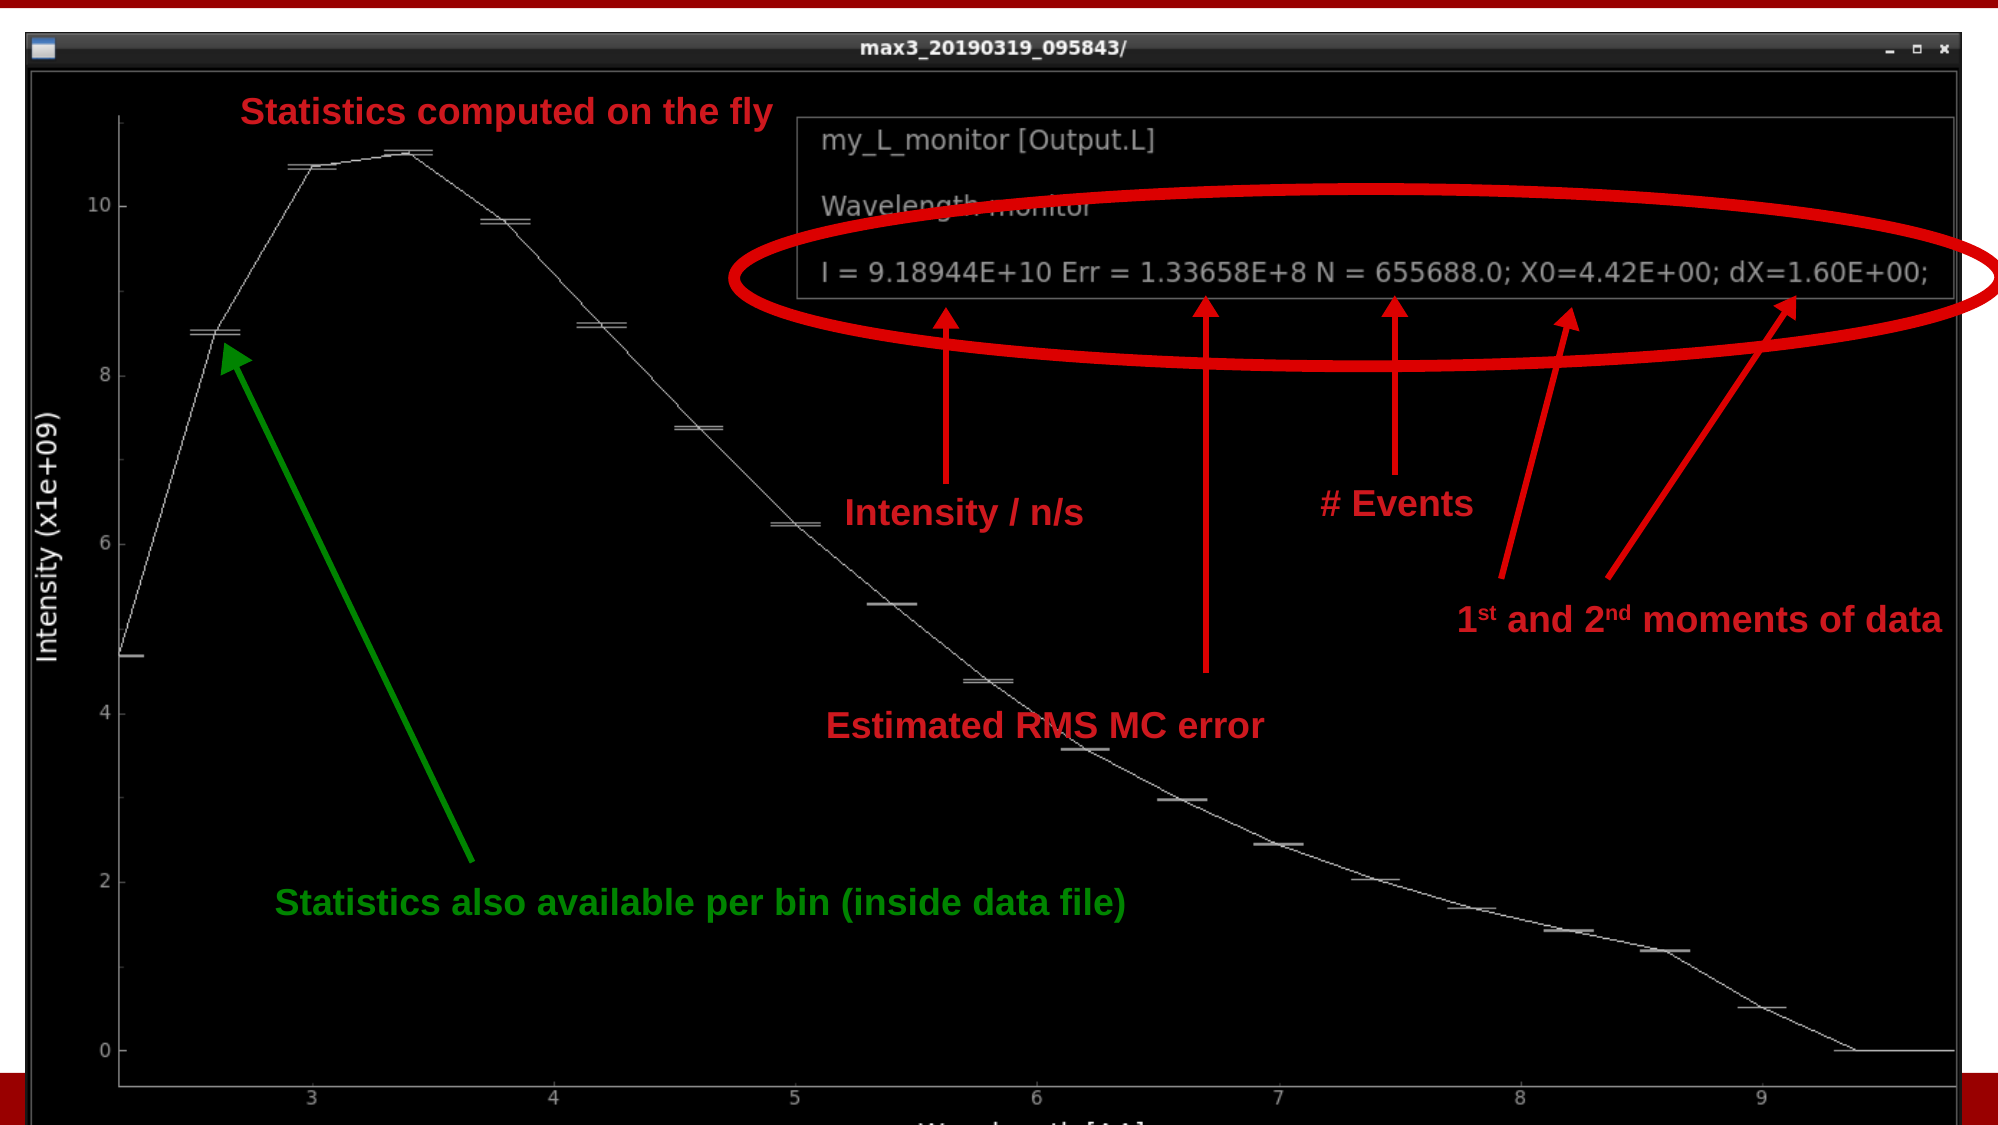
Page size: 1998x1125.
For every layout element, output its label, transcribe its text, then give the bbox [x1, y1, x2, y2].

text_box Estimated RMS MC error [811, 696, 1502, 754]
picture [741, 195, 1962, 360]
text_box # Events [1305, 474, 1490, 532]
text_box 1st and 2nd moments of data [1442, 591, 1958, 650]
picture [25, 32, 1962, 1125]
text_box Intensity / n/s [829, 484, 1100, 542]
text_box Statistics also available per bin (inside data file) [259, 874, 1406, 931]
text_box Statistics computed on the fly [225, 82, 789, 140]
